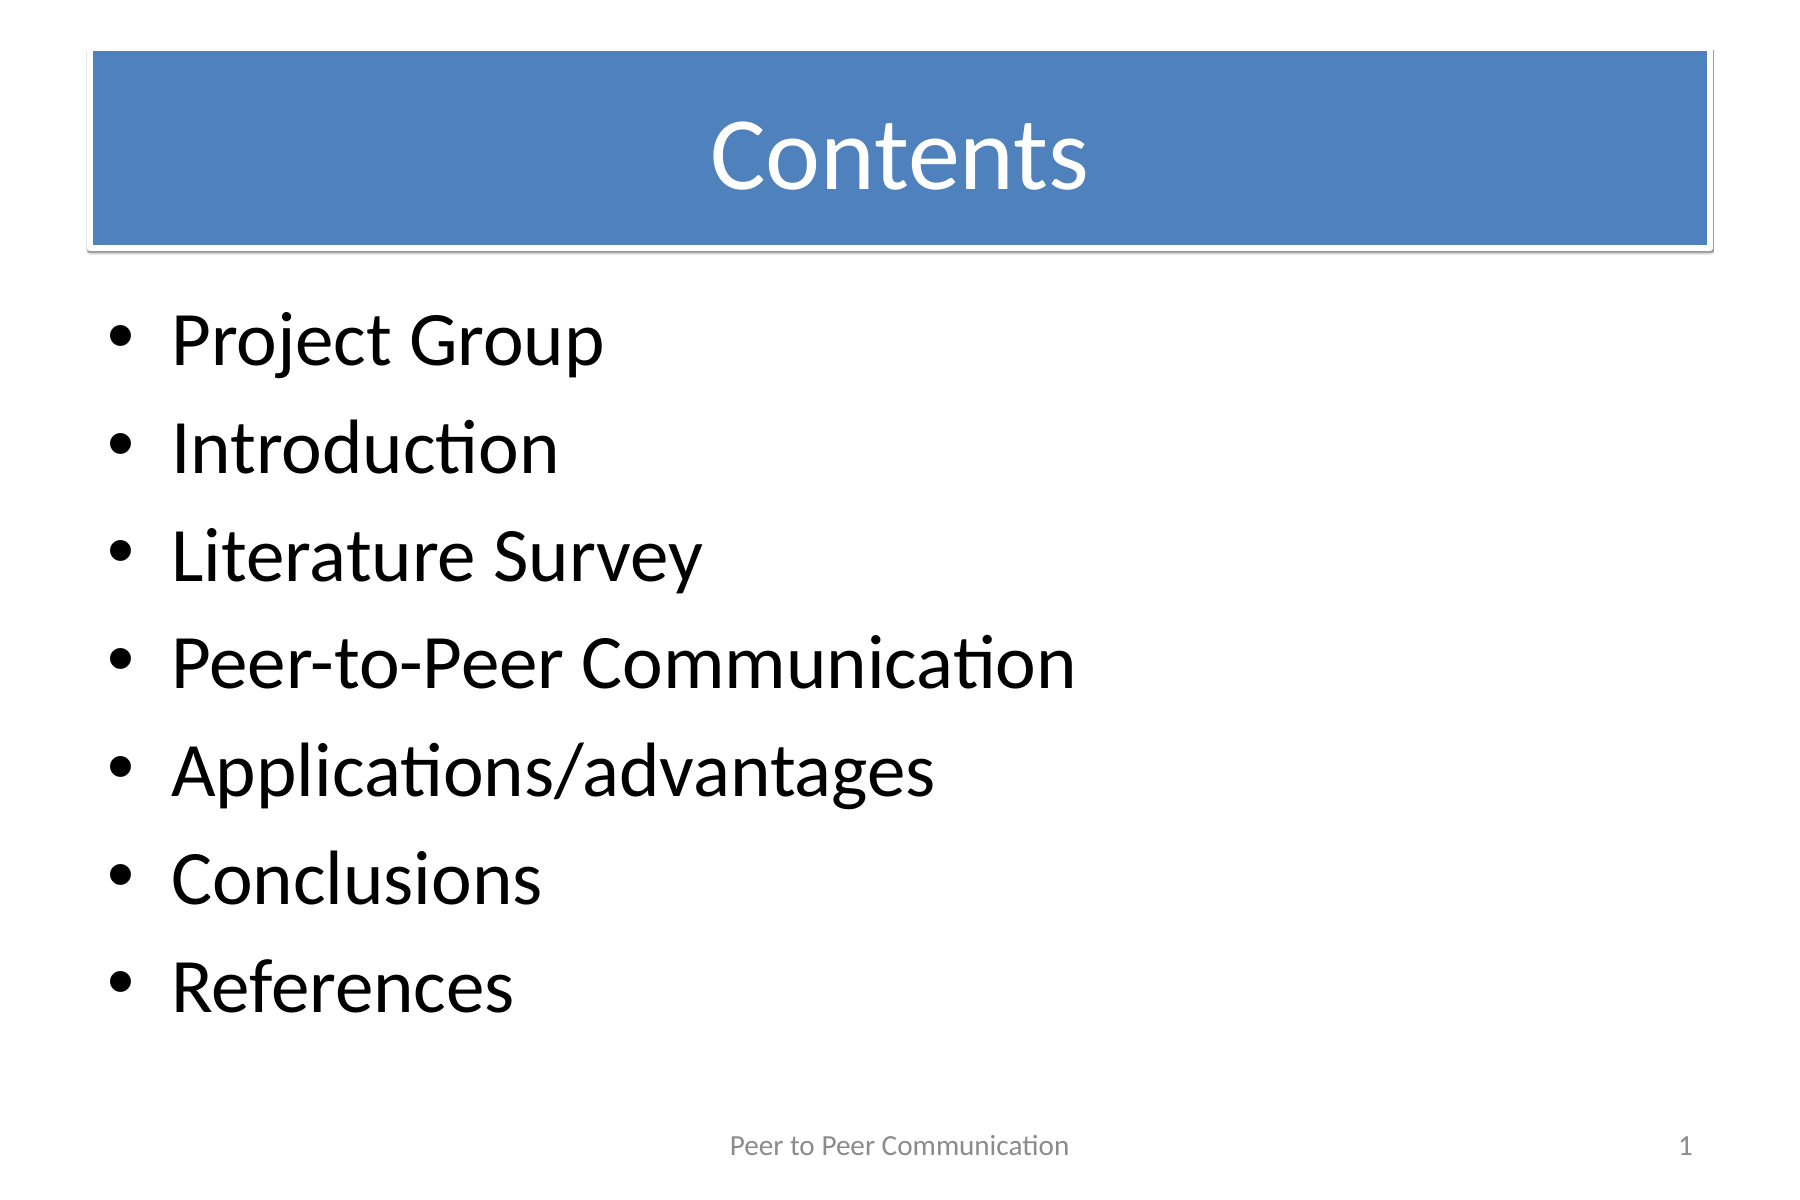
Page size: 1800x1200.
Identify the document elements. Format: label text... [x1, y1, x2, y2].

footer Peer to Peer Communication [615, 1112, 1185, 1177]
list Project Group Introduction Literature Survey Peer-to-Peer Communication Applications/advantages Conclusions References [90, 279, 1710, 1072]
slide_number 1 [1290, 1112, 1710, 1177]
title Contents [90, 48, 1710, 249]
